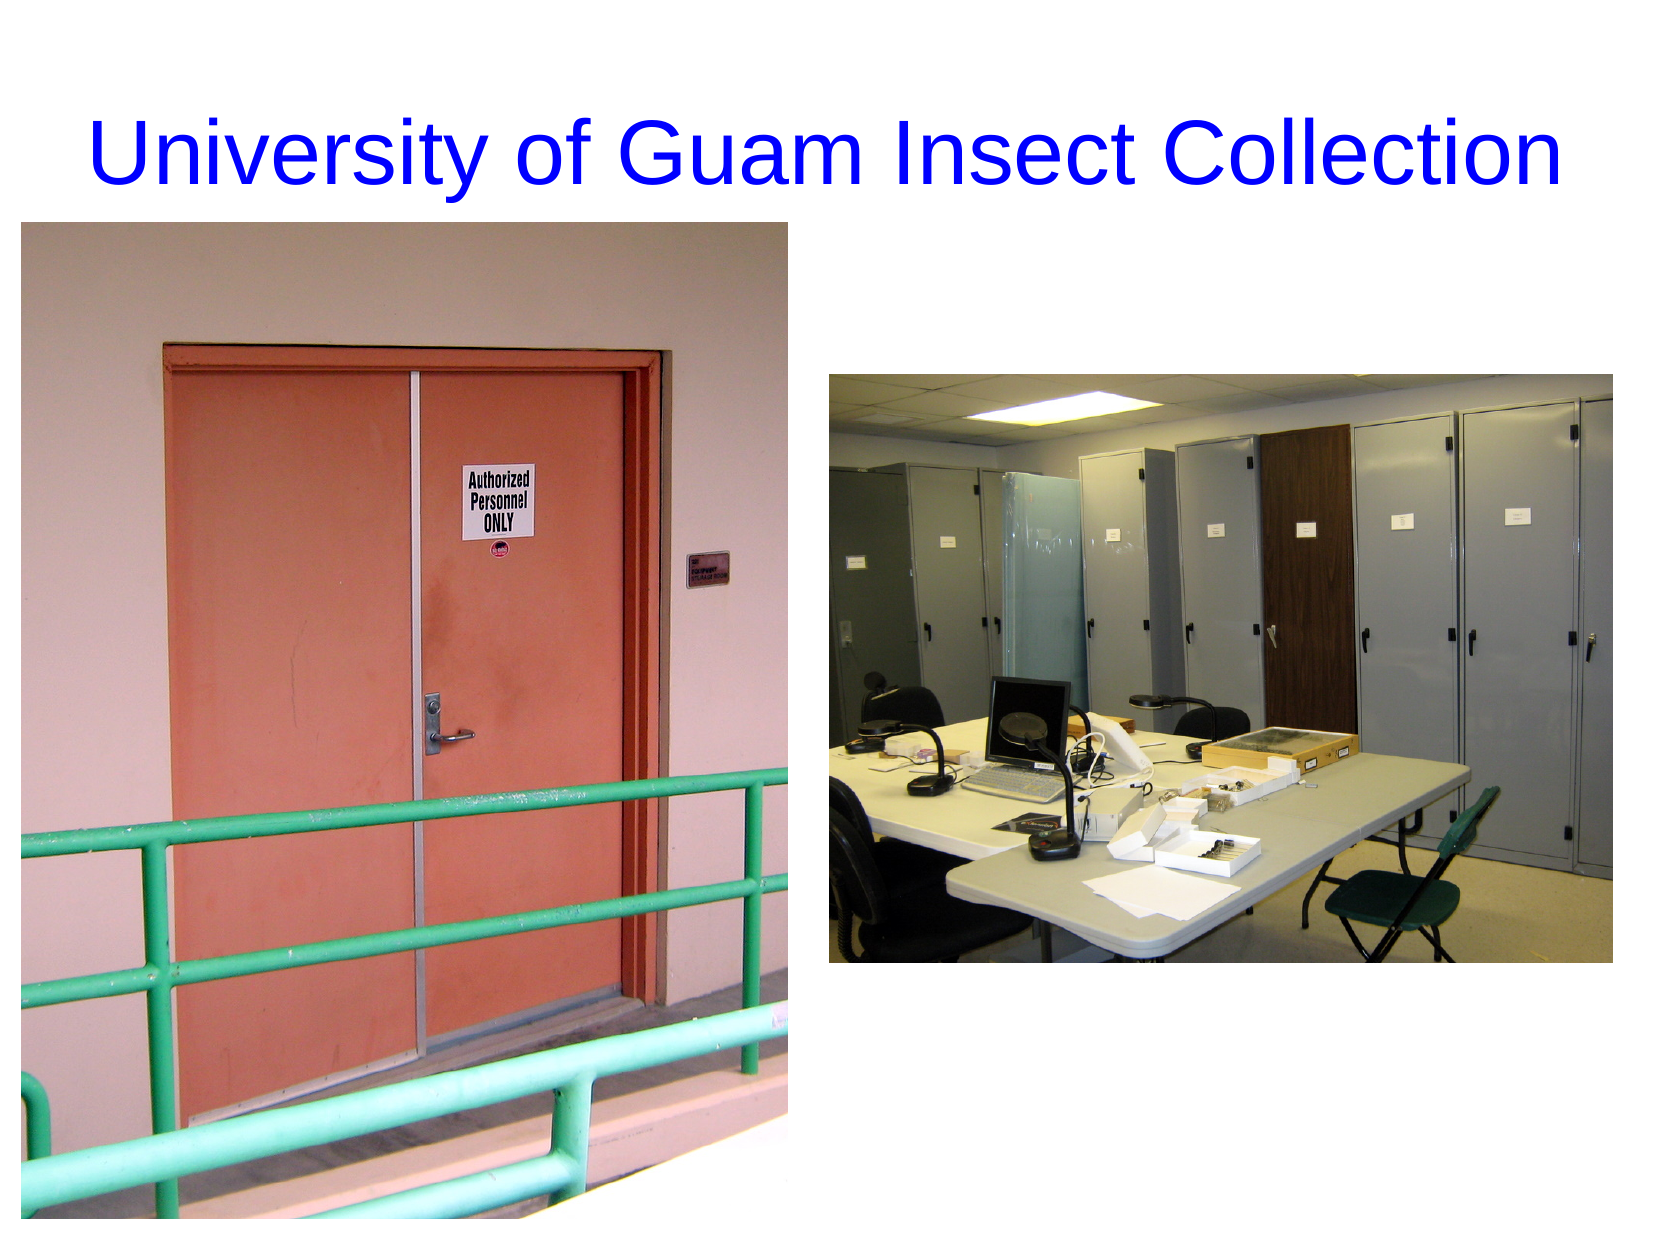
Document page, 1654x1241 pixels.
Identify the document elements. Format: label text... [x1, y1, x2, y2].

picture [829, 374, 1613, 963]
picture [21, 222, 788, 1219]
title University of Guam Insect Collection [82, 49, 1571, 257]
